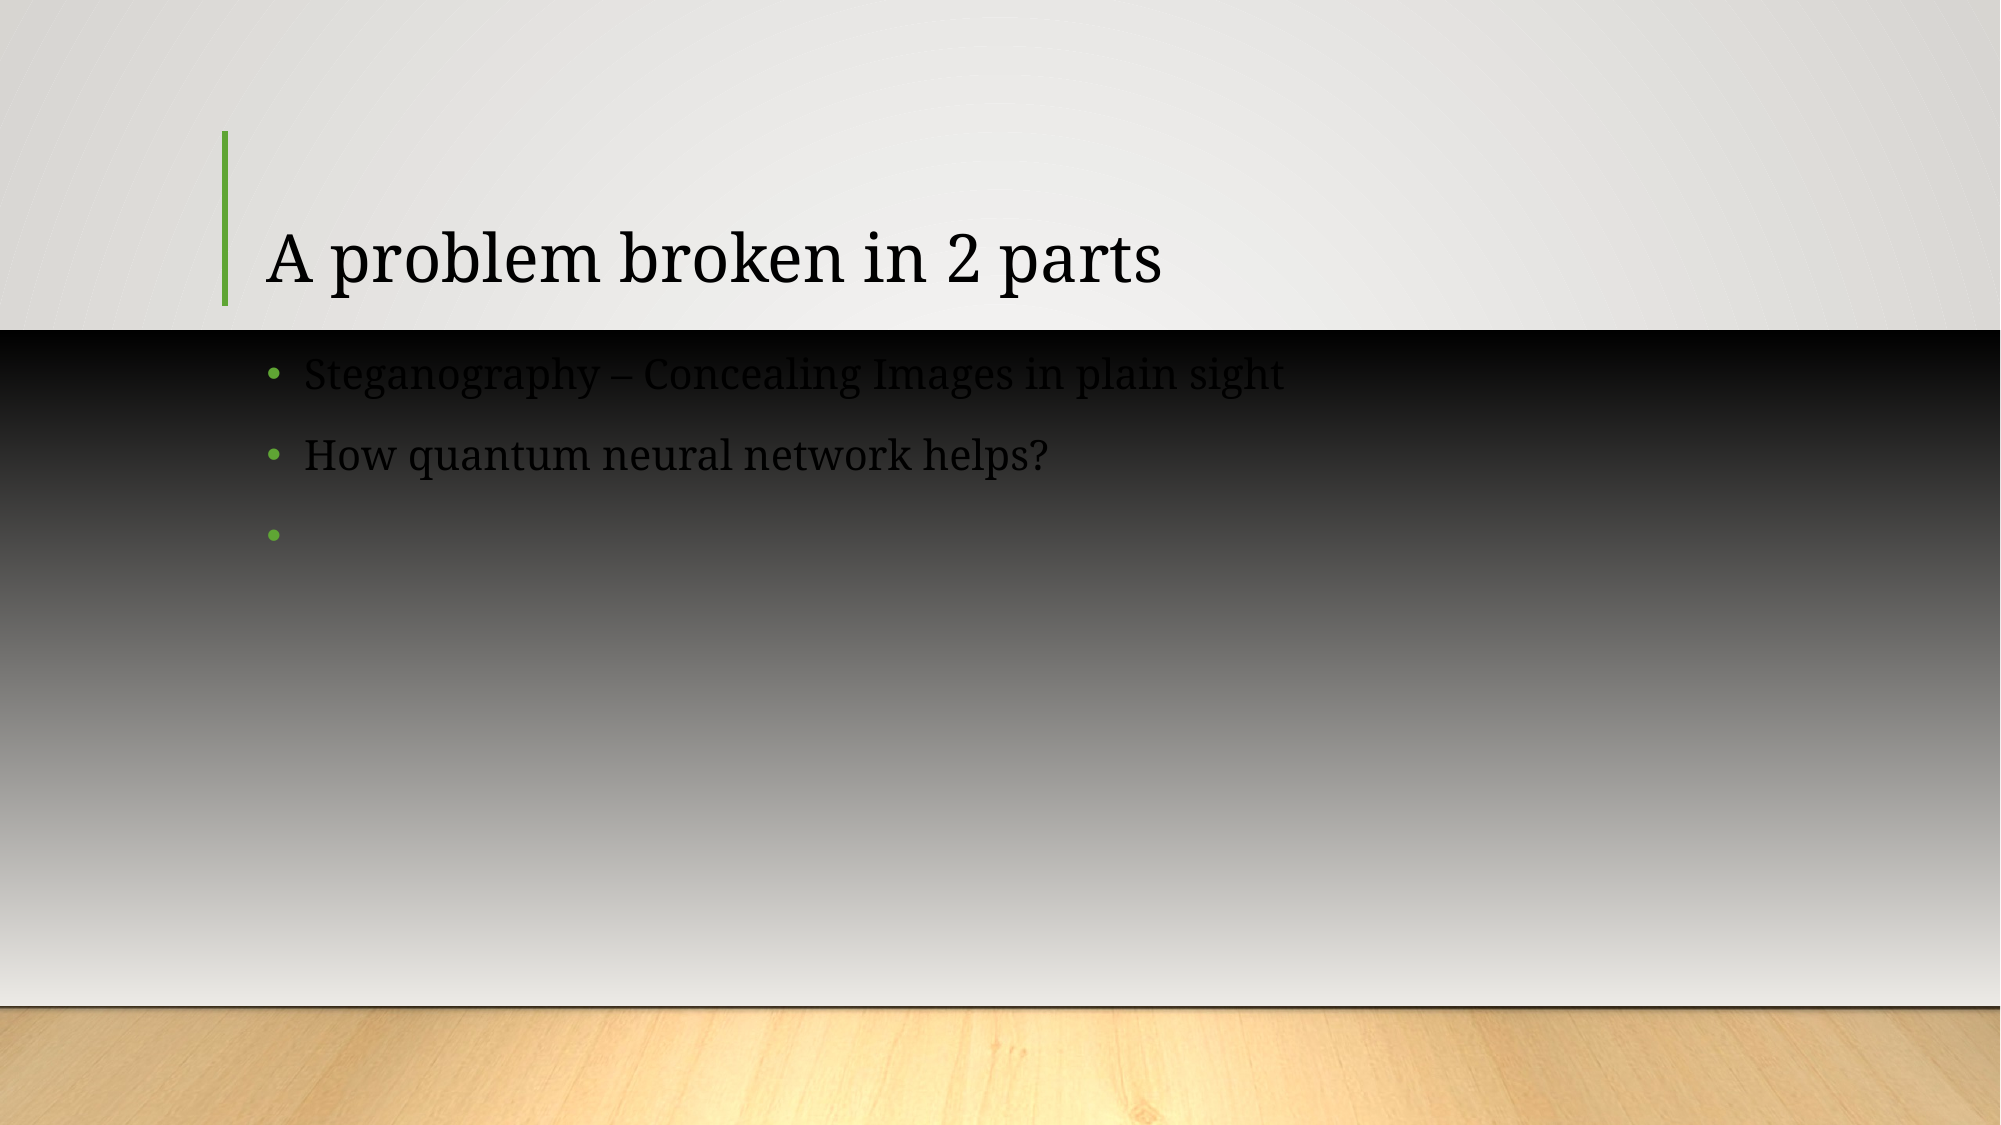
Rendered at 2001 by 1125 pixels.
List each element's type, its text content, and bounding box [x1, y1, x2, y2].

title A problem broken in 2 parts [251, 131, 1814, 305]
list Steganography – Concealing Images in plain sight How quantum neural network helps? [251, 330, 1814, 897]
